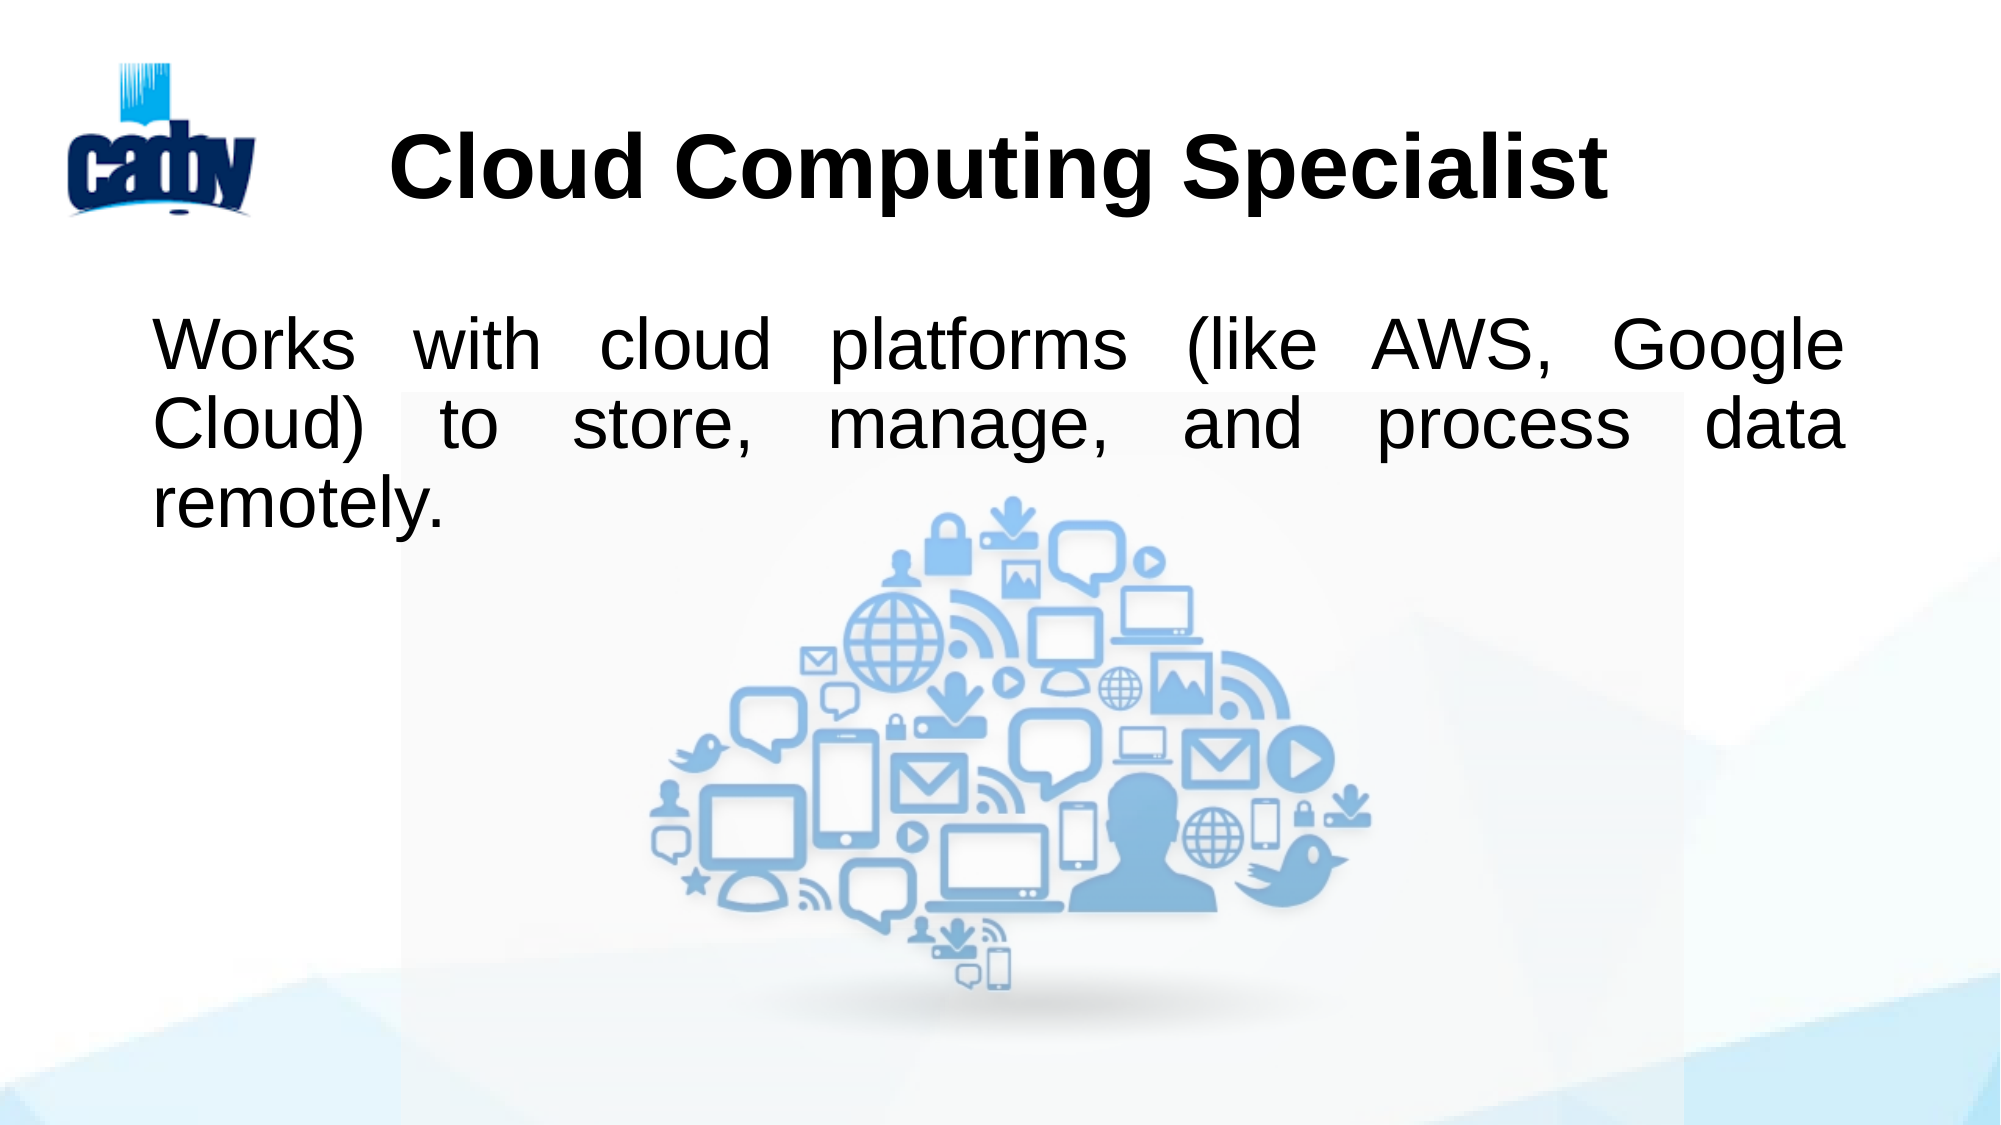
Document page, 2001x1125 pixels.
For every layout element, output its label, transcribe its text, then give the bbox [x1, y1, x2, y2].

title Cloud Computing Specialist [137, 59, 1863, 278]
list Works with cloud platforms (like AWS, Google Cloud) to store, manage, and process data remotely. [137, 299, 1863, 1014]
picture [0, 0, 2001, 1125]
